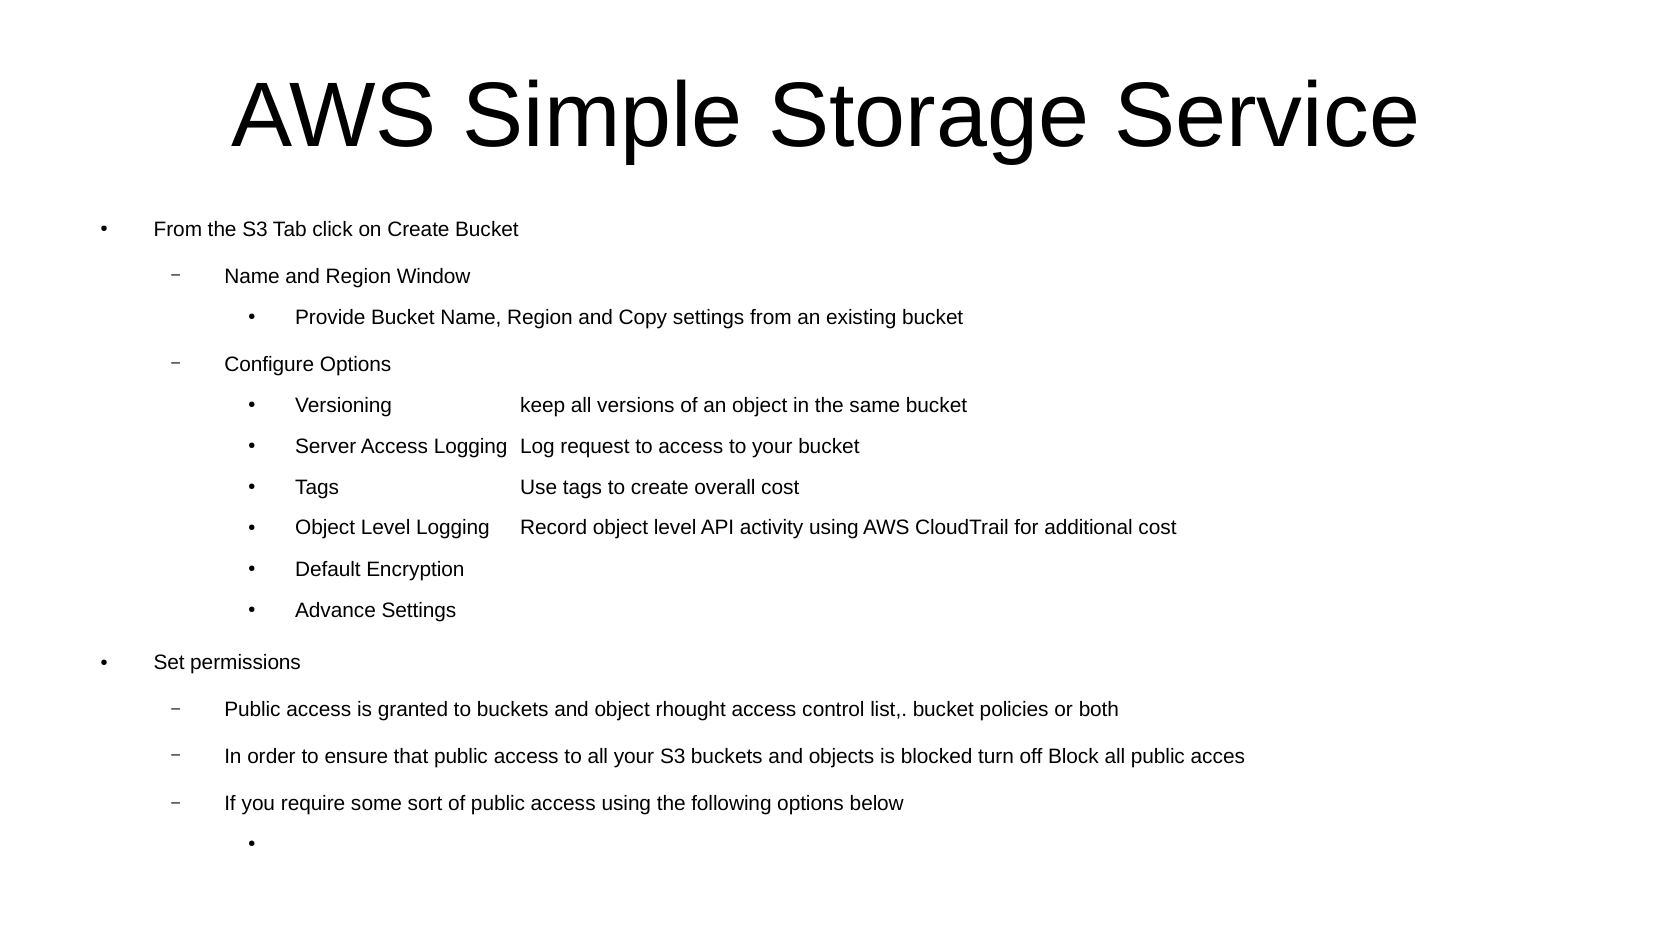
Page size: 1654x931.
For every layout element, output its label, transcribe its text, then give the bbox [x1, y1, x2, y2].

list From the S3 Tab click on Create Bucket Name and Region Window Provide Bucket Name, Region and Copy settings from an existing bucket Configure Options Versioning keep all versions of an object in the same bucket Server Access Logging Log request to access to your bucket Tags Use tags to create overall cost Object Level Logging Record object level API activity using AWS CloudTrail for additional cost Default Encryption Advance Settings Set permissions Public access is granted to buckets and object rhought access control list,. bucket policies or both In order to ensure that public access to all your S3 buckets and objects is blocked turn off Block all public acces If you require some sort of public access using the following options below [82, 217, 1621, 916]
title AWS Simple Storage Service [82, 37, 1571, 193]
